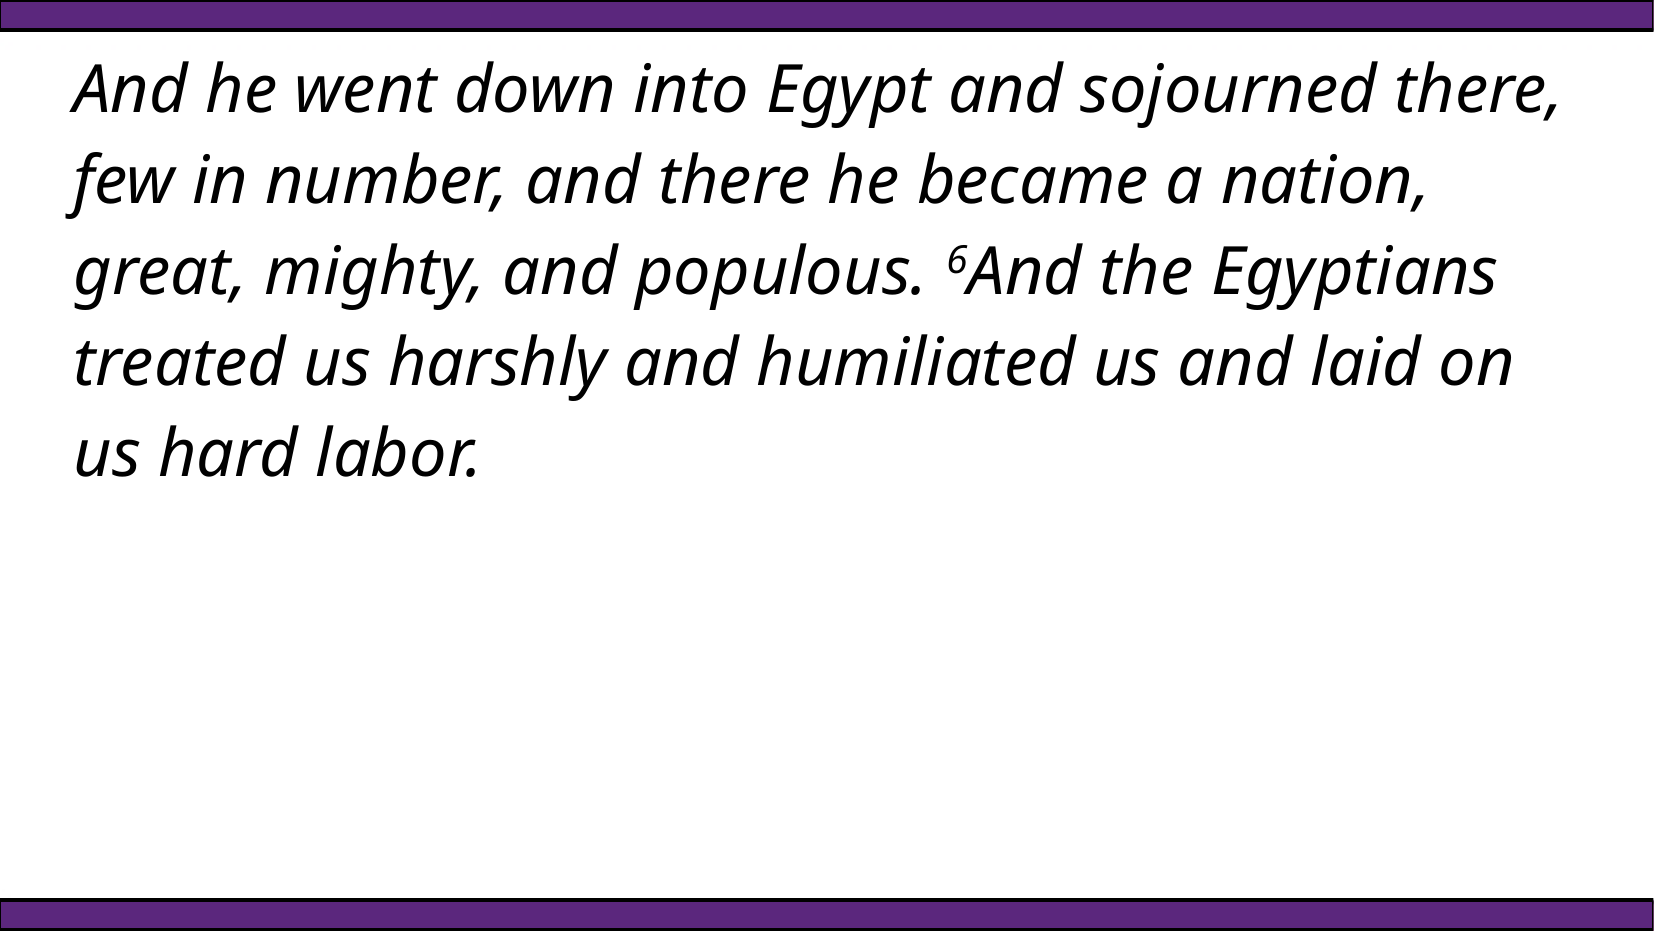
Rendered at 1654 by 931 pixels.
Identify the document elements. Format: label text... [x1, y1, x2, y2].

text_box [0, 0, 1654, 31]
text_box [0, 900, 1654, 931]
picture [0, 31, 1654, 900]
text_box And he went down into Egypt and sojourned there, few in number, and there he became a nation, great, mighty, and populous. 6And the Egyptians treated us harshly and humiliated us and laid on us hard labor. [58, 34, 1589, 493]
